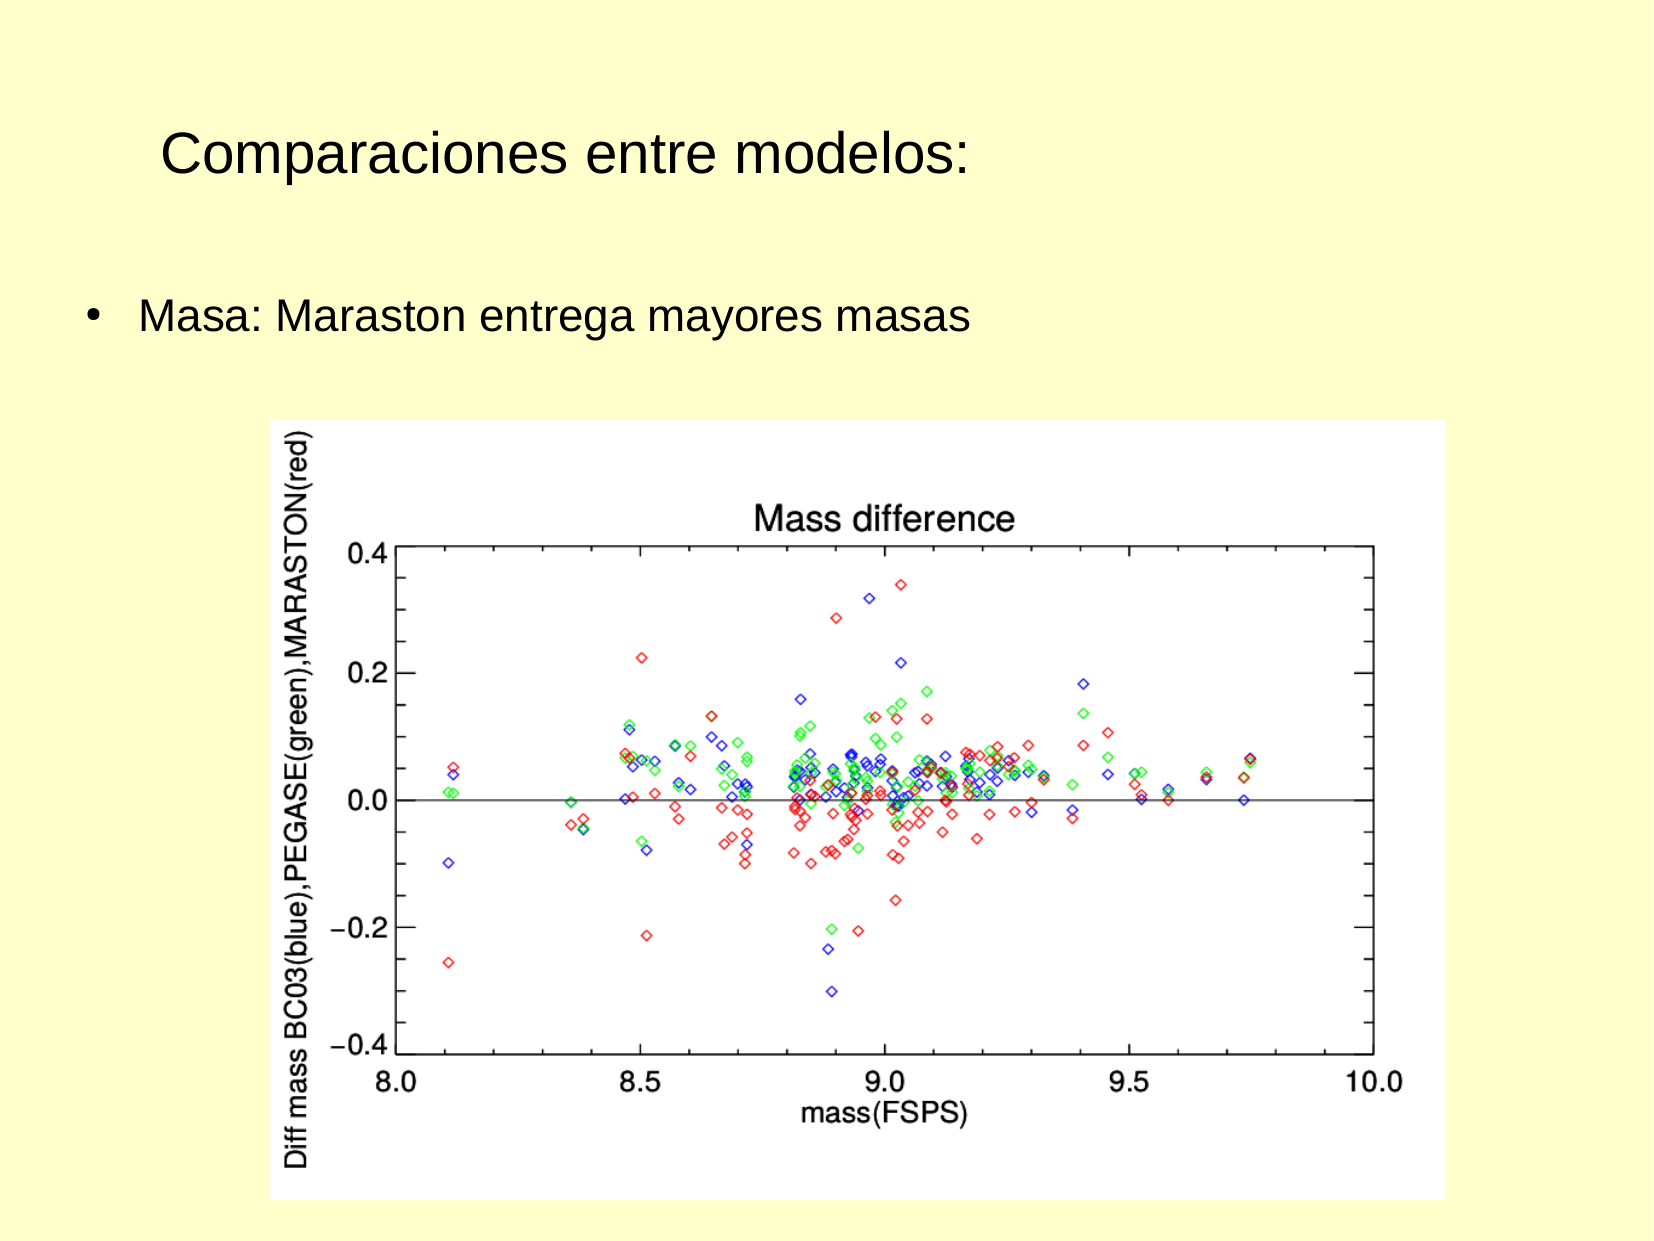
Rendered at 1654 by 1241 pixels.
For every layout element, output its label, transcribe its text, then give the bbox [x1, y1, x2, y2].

picture [270, 419, 1446, 1201]
title Comparaciones entre modelos: [82, 49, 1051, 257]
list Masa: Maraston entrega mayores masas [67, 290, 1021, 511]
